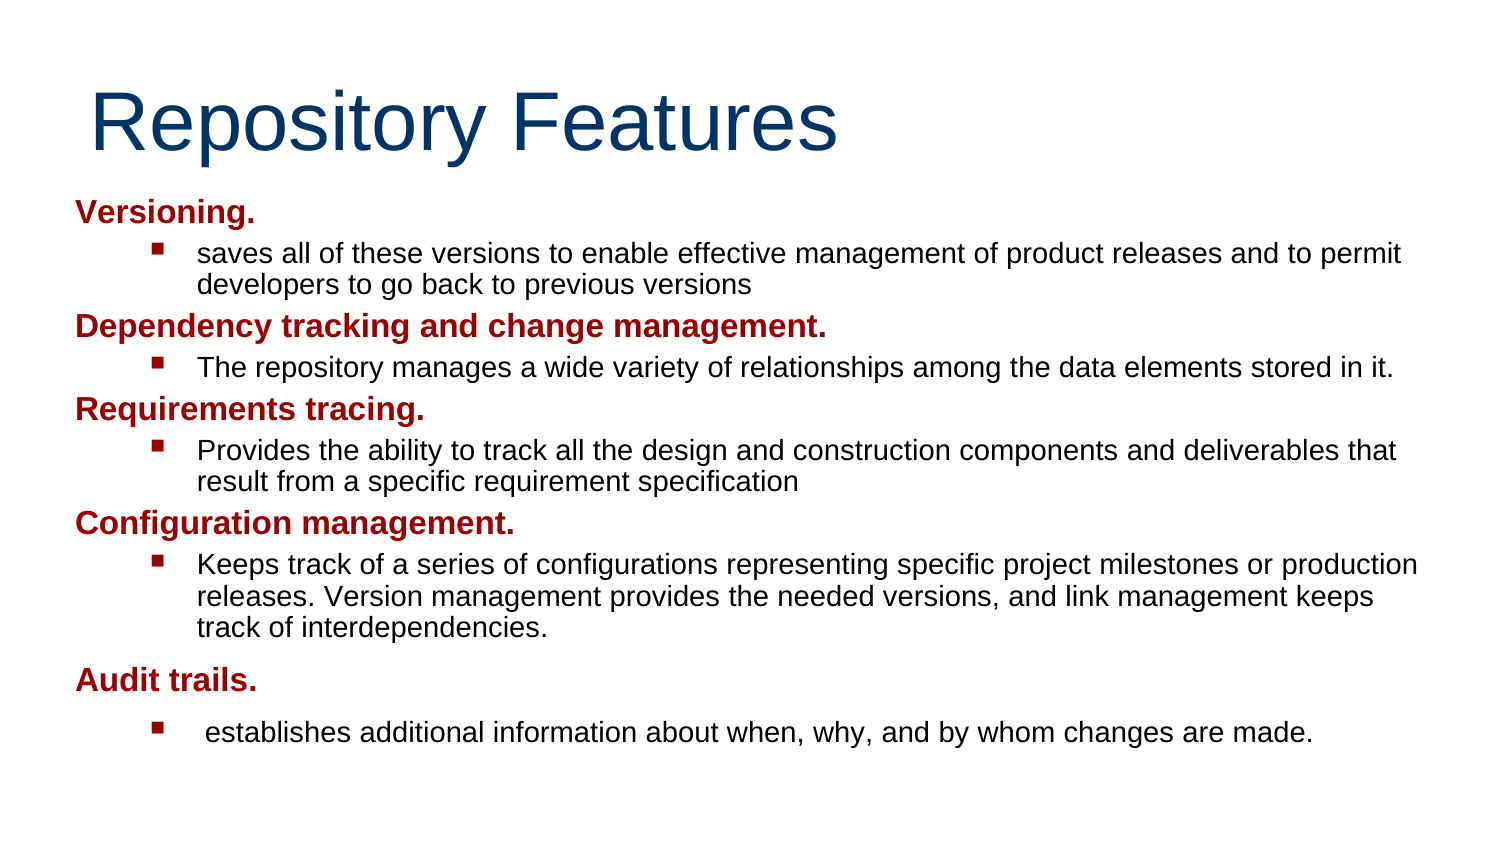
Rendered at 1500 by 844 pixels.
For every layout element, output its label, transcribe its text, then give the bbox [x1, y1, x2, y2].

title Repository Features [75, 33, 1425, 175]
subtitle Versioning. saves all of these versions to enable effective management of product releases and to permit developers to go back to previous versions Dependency tracking and change management. The repository manages a wide variety of relationships among the data elements stored in it. Requirements tracing. Provides the ability to track all the design and construction components and deliverables that result from a specific requirement specification Configuration management. Keeps track of a series of configurations representing specific project milestones or production releases. Version management provides the needed versions, and link management keeps track of interdependencies. Audit trails. establishes additional information about when, why, and by whom changes are made. [75, 194, 1425, 749]
